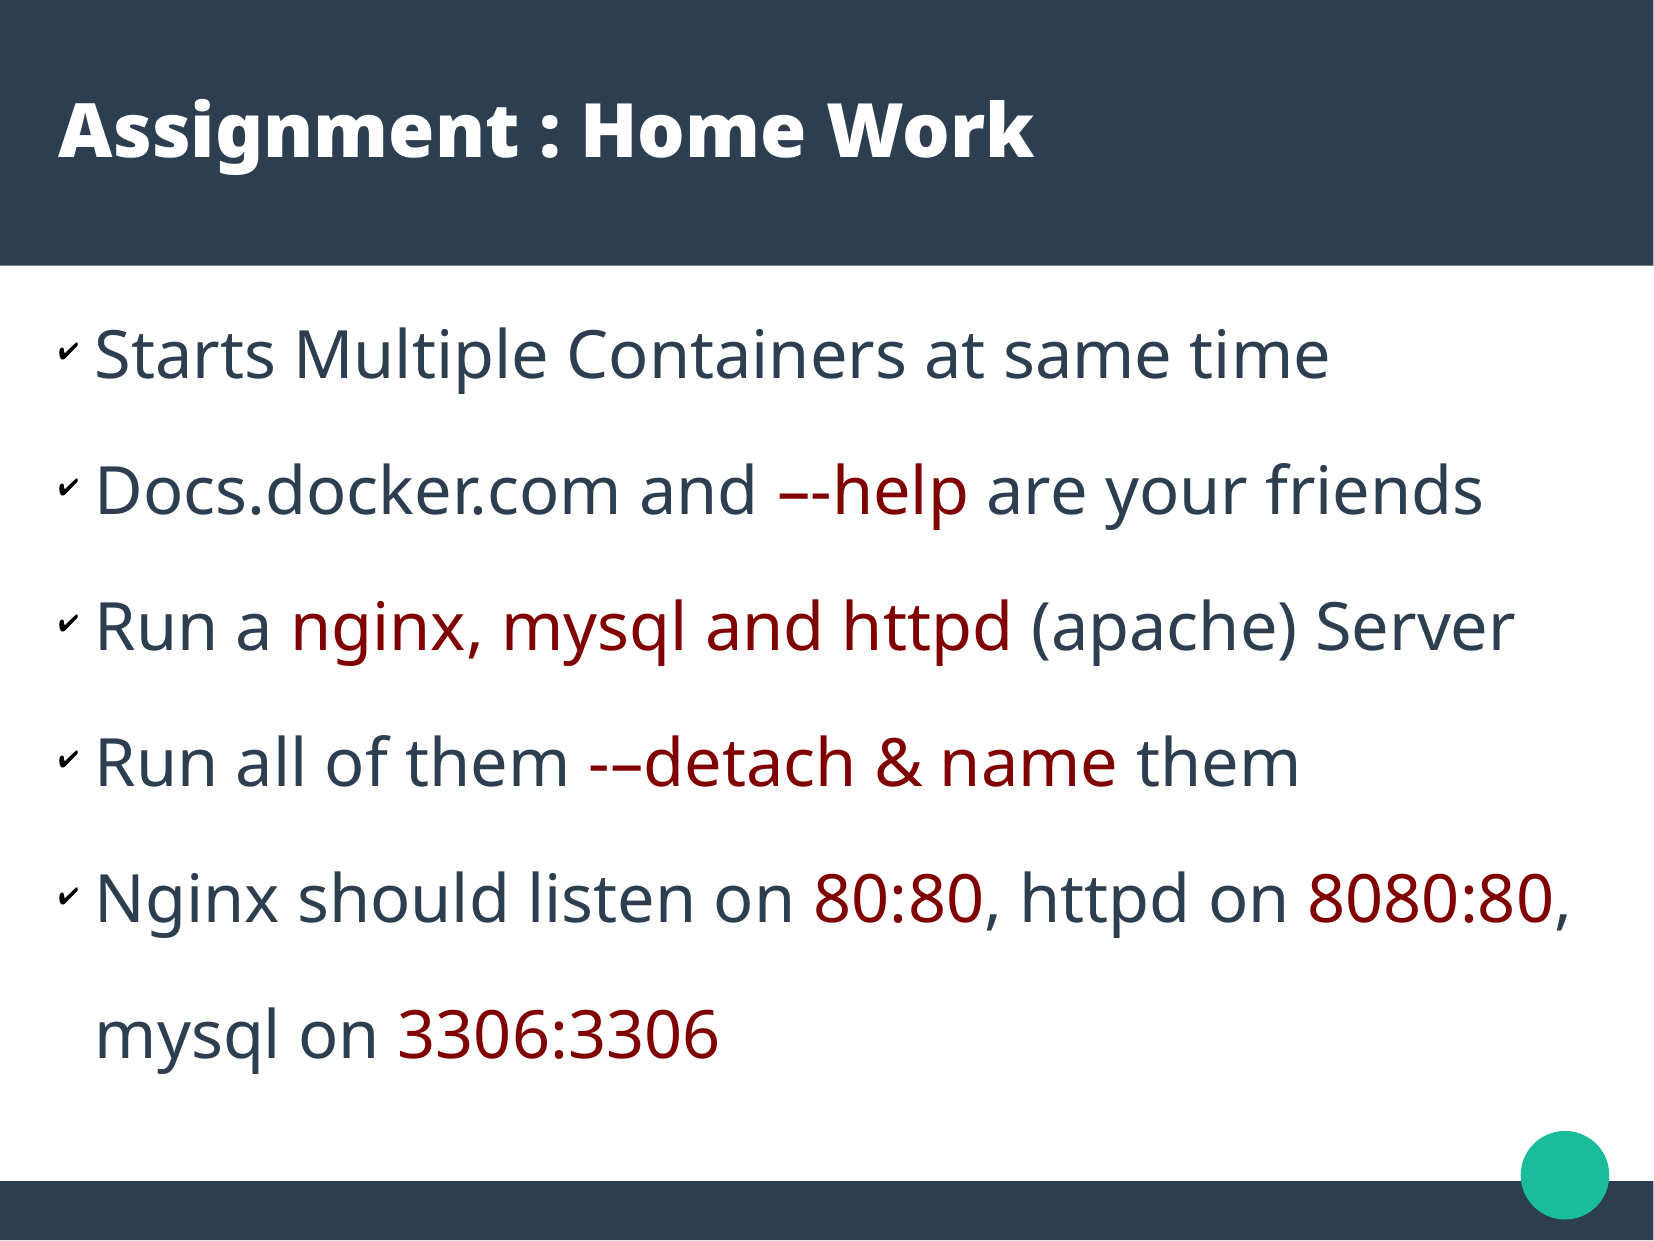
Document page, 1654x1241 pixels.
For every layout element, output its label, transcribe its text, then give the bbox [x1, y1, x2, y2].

title Assignment : Home Work [59, 40, 1595, 216]
subtitle Starts Multiple Containers at same time Docs.docker.com and –-help are your friends Run a nginx, mysql and httpd (apache) Server Run all of them -–detach & name them Nginx should listen on 80:80, httpd on 8080:80, mysql on 3306:3306 [59, 291, 1595, 1186]
